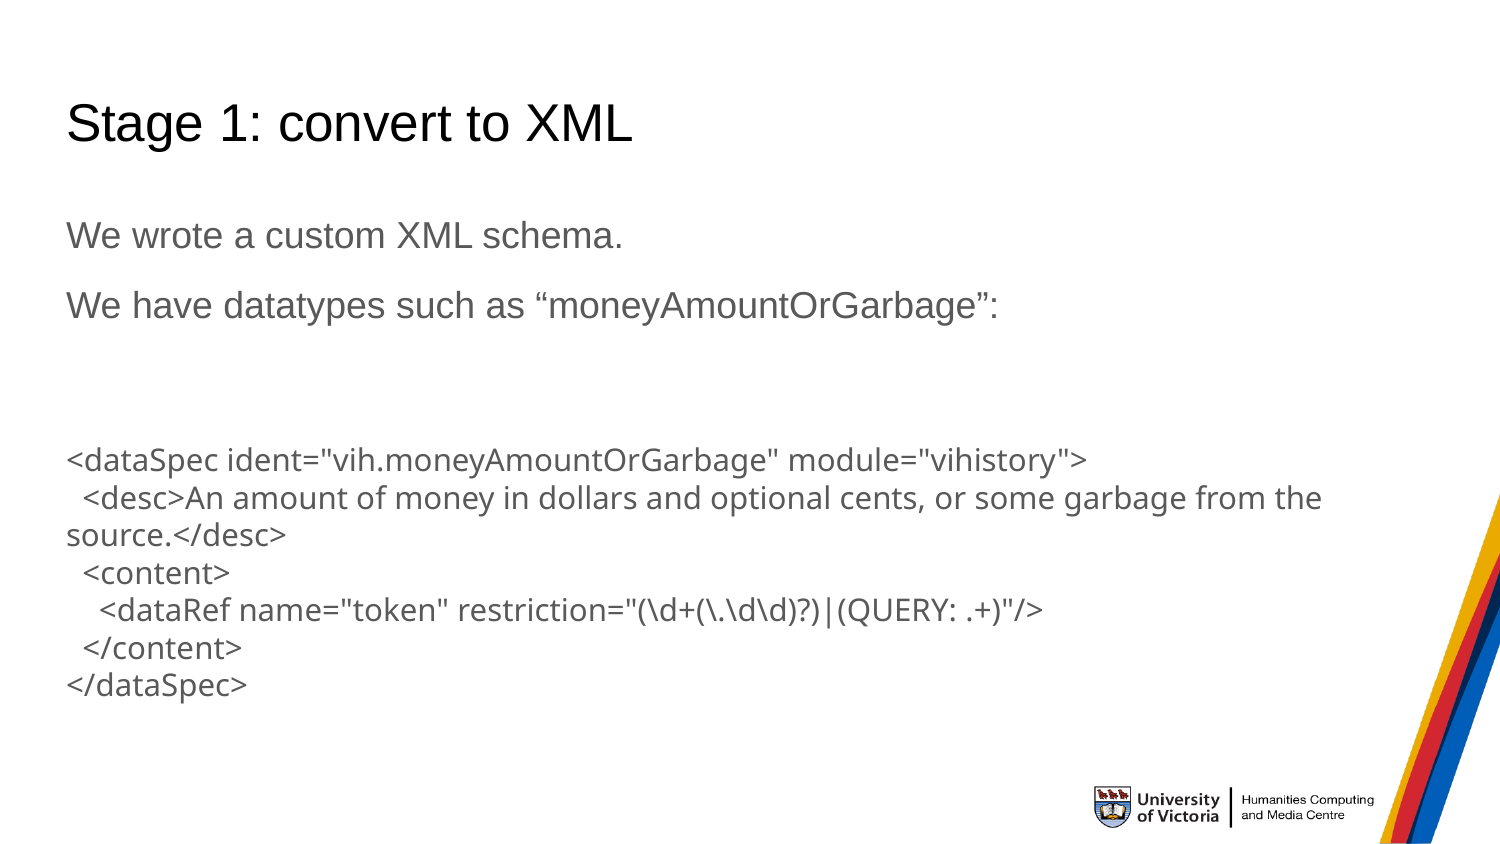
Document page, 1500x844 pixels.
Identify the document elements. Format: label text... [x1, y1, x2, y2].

title Stage 1: convert to XML [51, 72, 1449, 167]
list We wrote a custom XML schema. We have datatypes such as “moneyAmountOrGarbage”: <dataSpec ident="vih.moneyAmountOrGarbage" module="vihistory"> <desc>An amount of money in dollars and optional cents, or some garbage from the source.</desc> <content> <dataRef name="token" restriction="(\d+(\.\d\d)?)|(QUERY: .+)"/> </content> </dataSpec> [51, 189, 1449, 750]
picture [1094, 483, 1500, 844]
